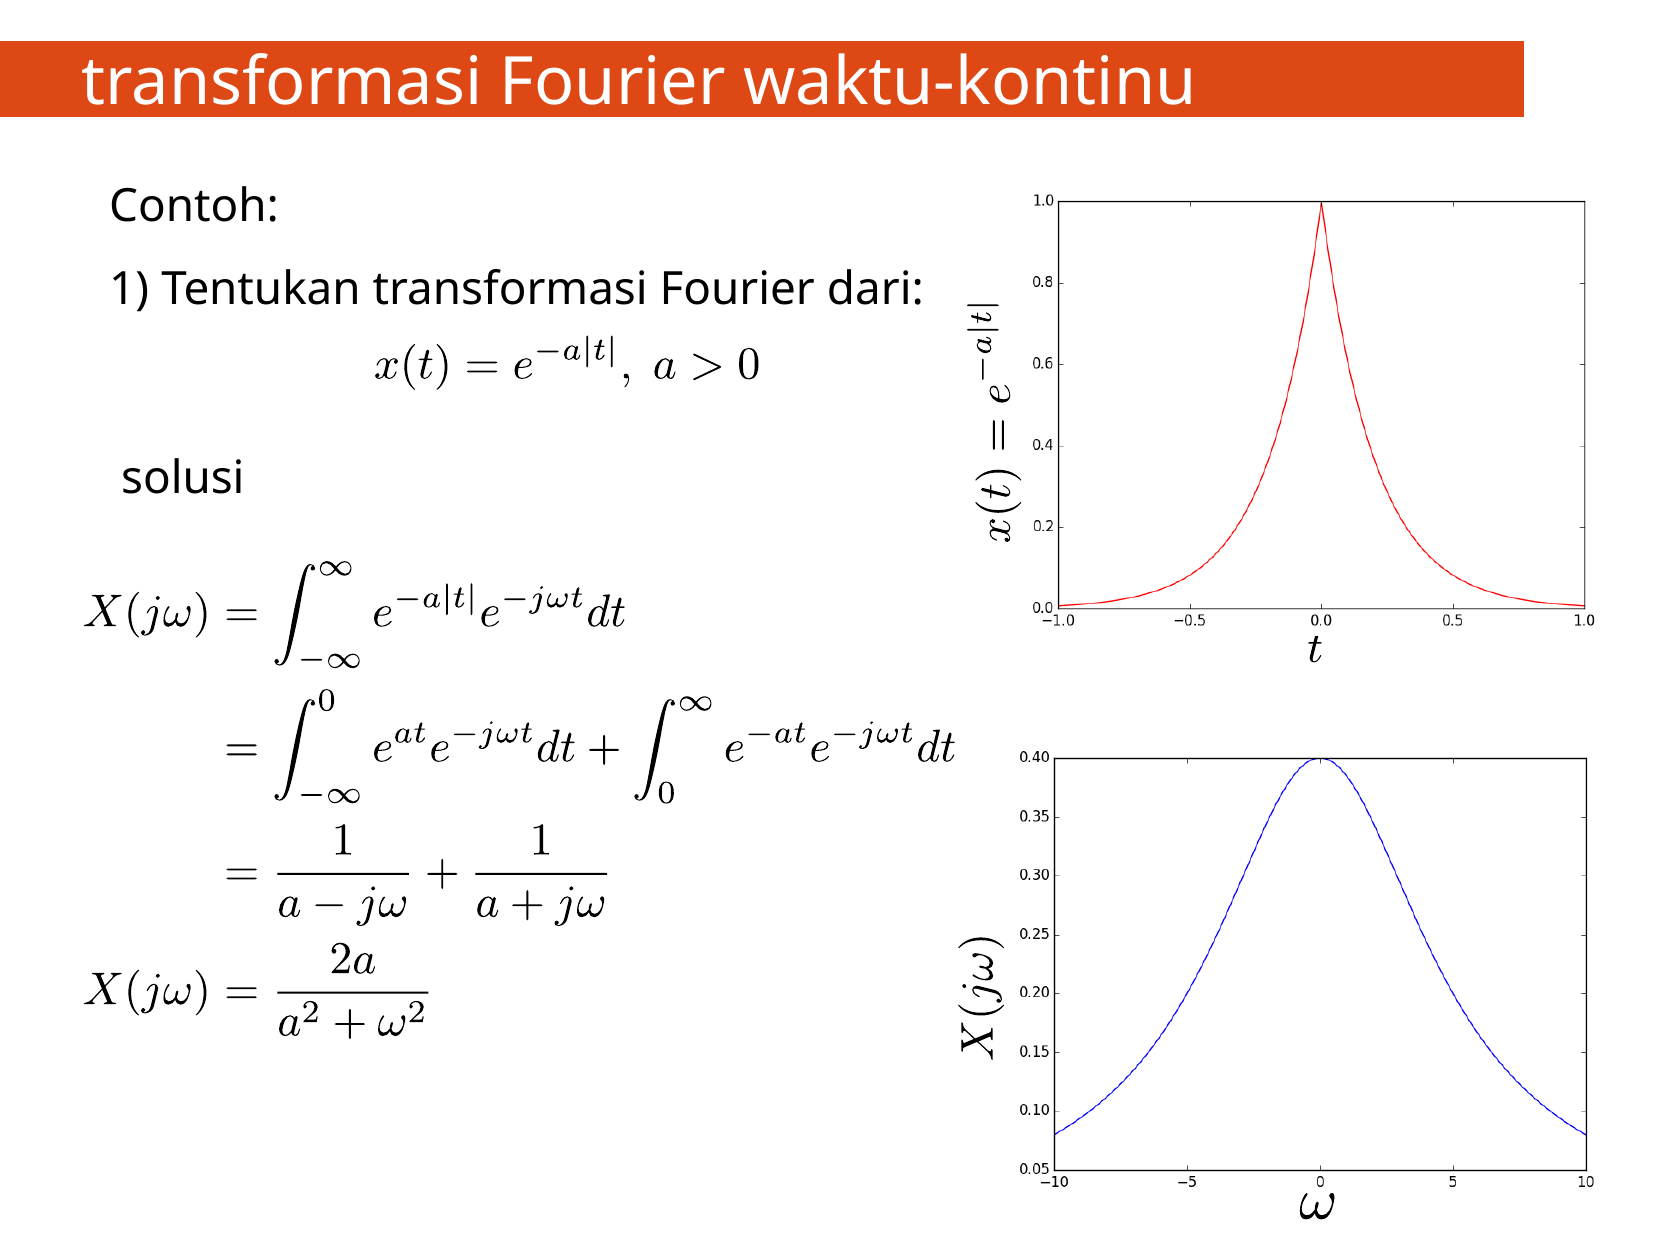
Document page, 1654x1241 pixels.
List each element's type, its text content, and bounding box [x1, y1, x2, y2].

text_box [1440, 41, 1524, 117]
text_box [1306, 636, 1324, 663]
text_box [82, 561, 957, 1040]
text_box Contoh: [94, 165, 257, 232]
text_box transformasi Fourier waktu-kontinu [81, 41, 1440, 117]
text_box [958, 933, 1004, 1062]
text_box [0, 41, 81, 117]
picture [968, 706, 1654, 1221]
text_box [1299, 1192, 1338, 1220]
text_box [373, 335, 761, 390]
text_box Tentukan transformasi Fourier dari: [94, 248, 929, 315]
text_box [966, 299, 1022, 544]
text_box solusi [106, 437, 233, 504]
picture [1027, 188, 1595, 636]
